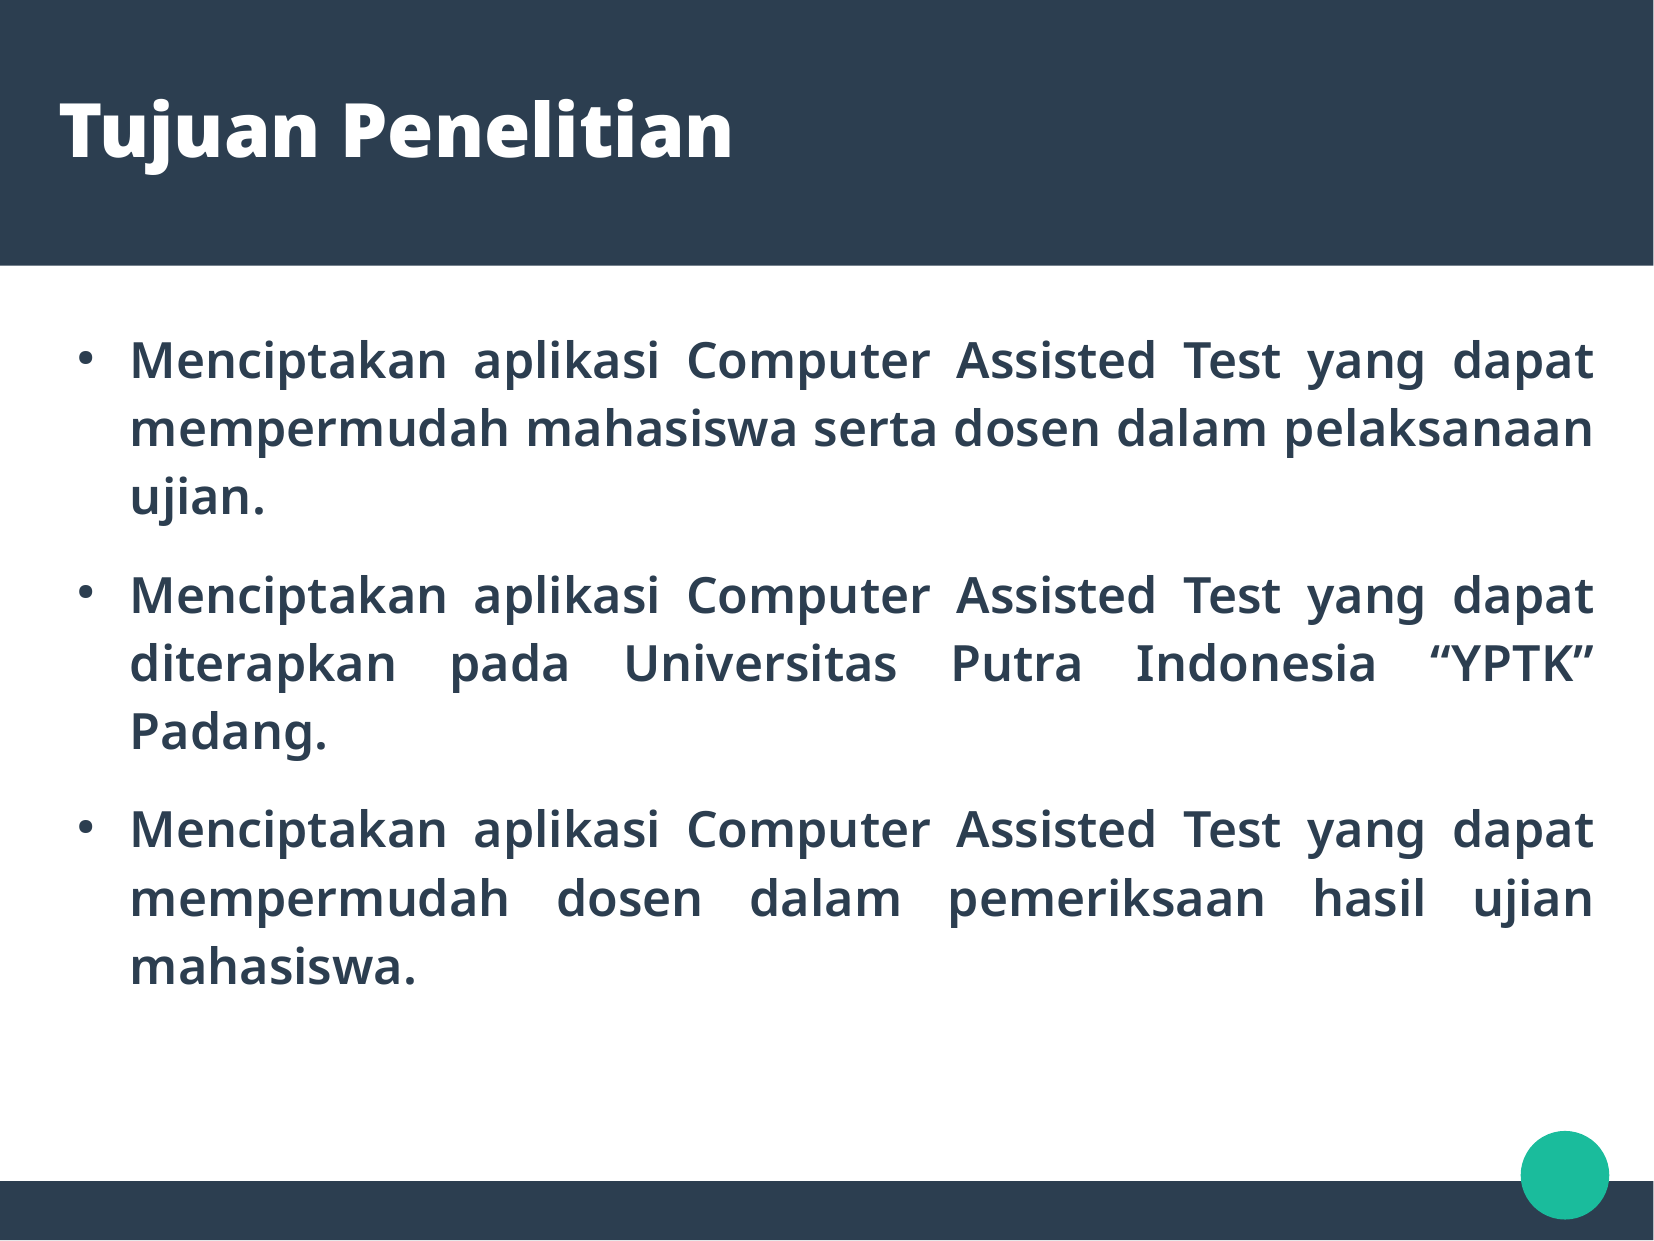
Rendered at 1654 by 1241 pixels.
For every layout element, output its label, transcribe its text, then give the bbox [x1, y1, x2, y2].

list Menciptakan aplikasi Computer Assisted Test yang dapat mempermudah mahasiswa serta dosen dalam pelaksanaan ujian. Menciptakan aplikasi Computer Assisted Test yang dapat diterapkan pada Universitas Putra Indonesia “YPTK” Padang. Menciptakan aplikasi Computer Assisted Test yang dapat mempermudah dosen dalam pemeriksaan hasil ujian mahasiswa. [59, 324, 1595, 1152]
title Tujuan Penelitian [59, 56, 1595, 200]
